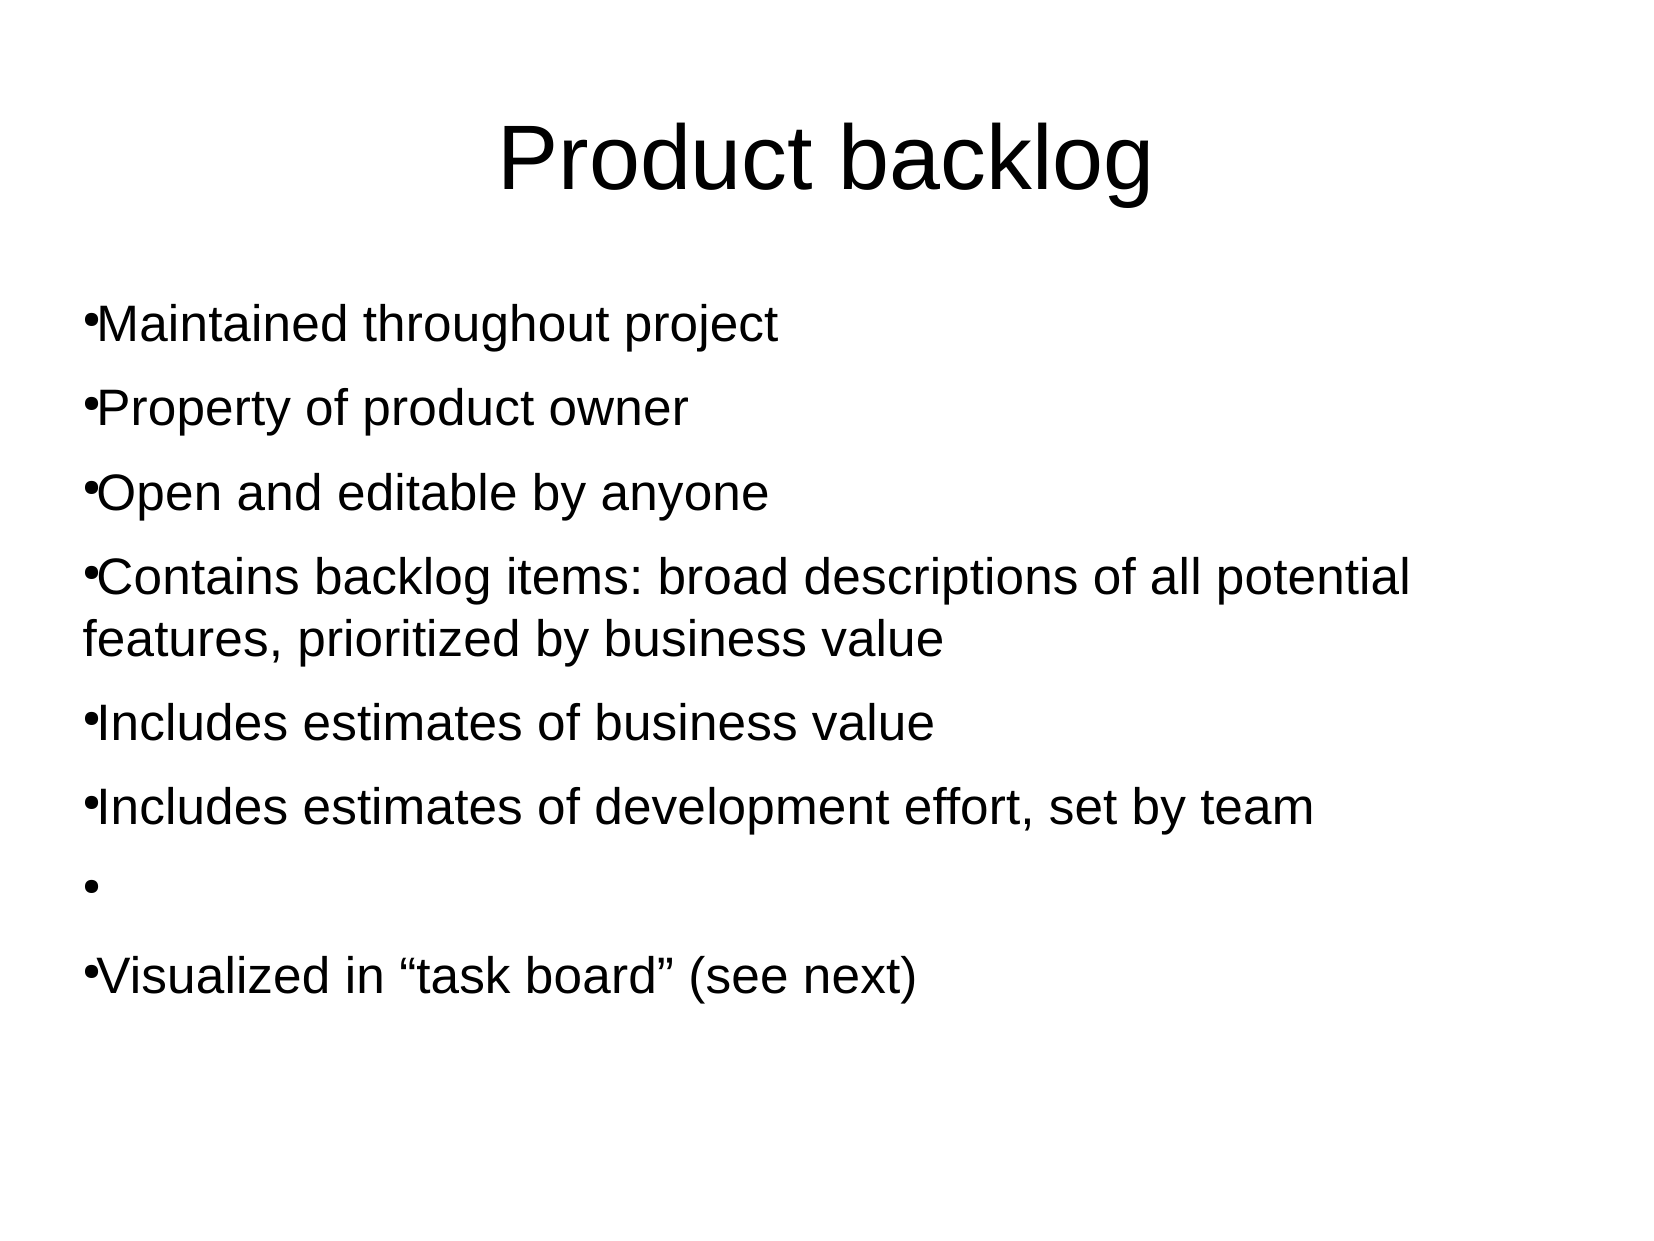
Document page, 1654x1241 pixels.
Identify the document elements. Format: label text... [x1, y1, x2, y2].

list Maintained throughout project Property of product owner Open and editable by anyone Contains backlog items: broad descriptions of all potential features, prioritized by business value Includes estimates of business value Includes estimates of development effort, set by team Visualized in “task board” (see next) [82, 290, 1571, 1010]
title Product backlog [82, 49, 1571, 257]
